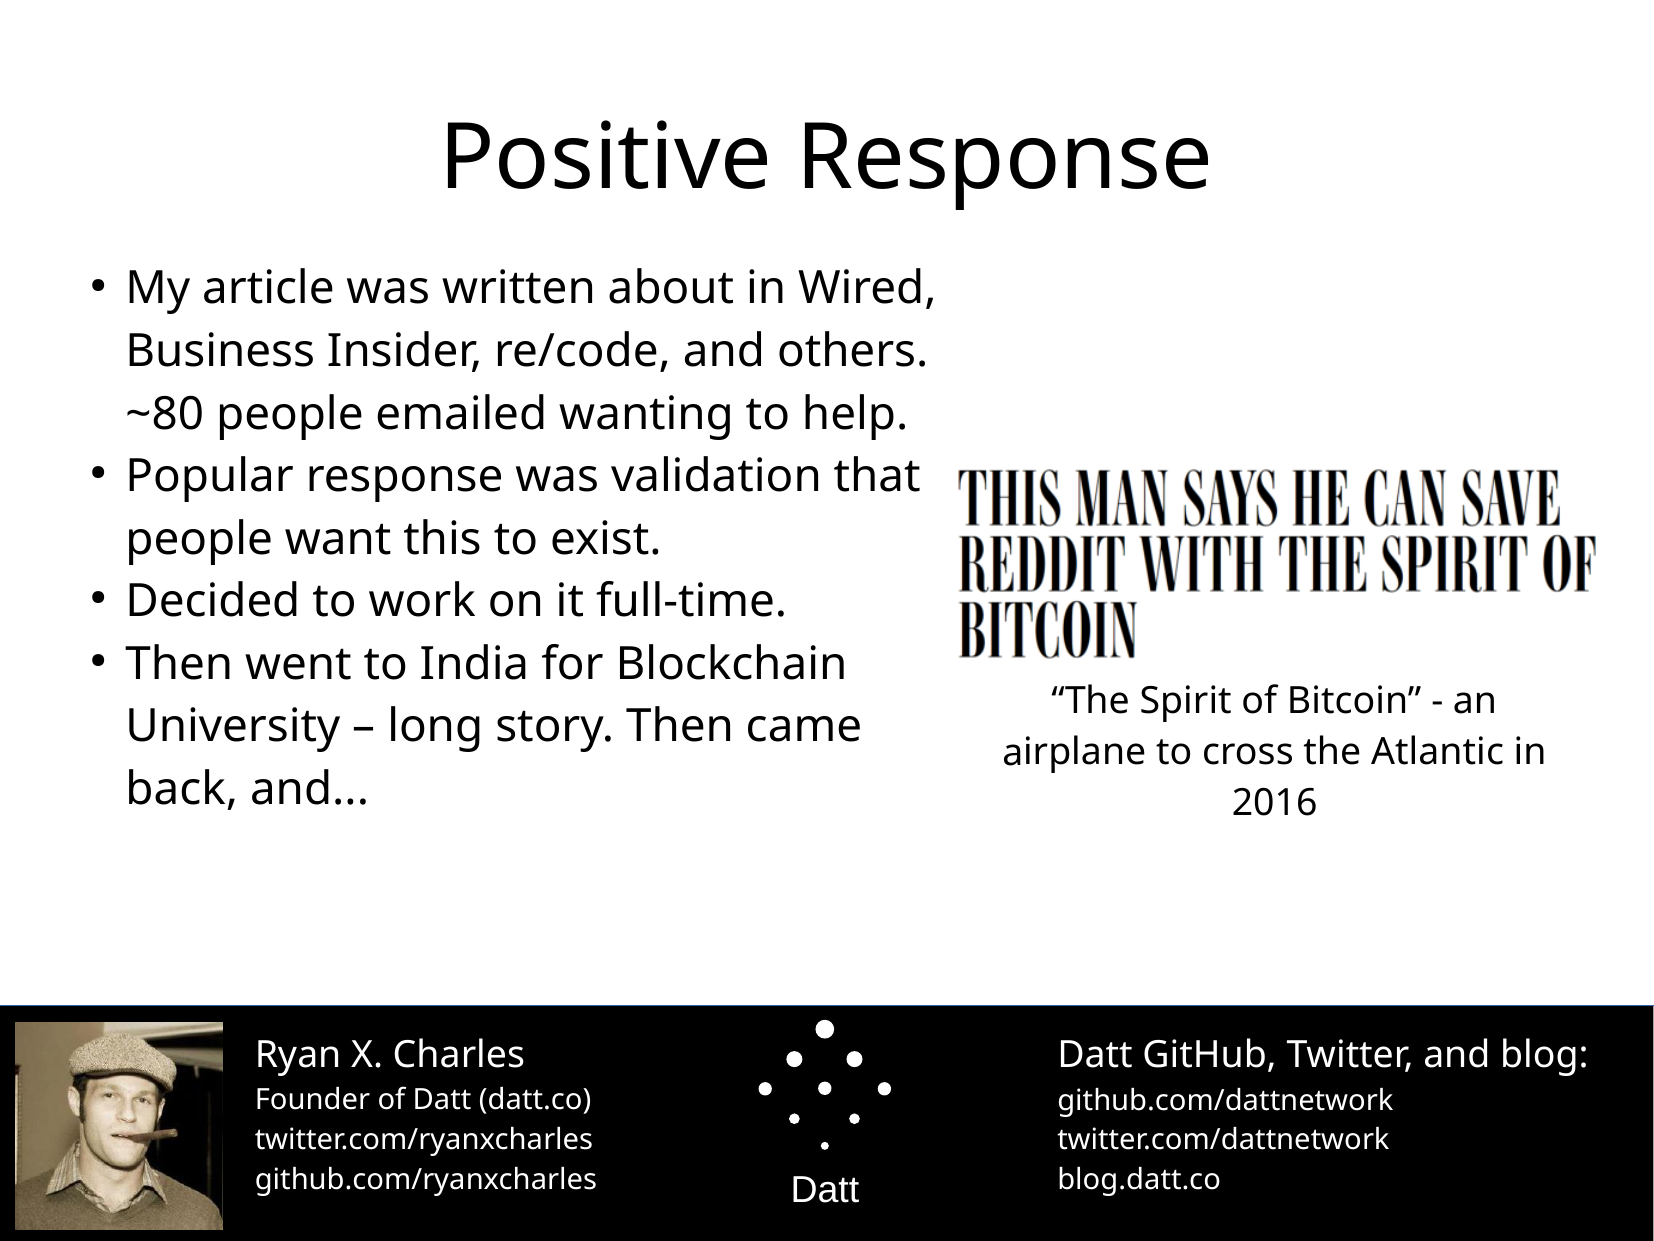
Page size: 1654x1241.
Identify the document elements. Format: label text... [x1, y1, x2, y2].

text_box [0, 1005, 1654, 1241]
picture [15, 1022, 223, 1231]
text_box “The Spirit of Bitcoin” - an airplane to cross the Atlantic in 2016 [974, 672, 1576, 916]
text_box Ryan X. Charles Founder of Datt (datt.co) twitter.com/ryanxcharles github.com/ryanxcharles [240, 1020, 976, 1241]
title Positive Response [82, 49, 1571, 257]
picture [757, 1017, 893, 1153]
text_box Datt [735, 1161, 916, 1241]
picture [943, 449, 1621, 691]
subtitle My article was written about in Wired, Business Insider, re/code, and others. ~80 people emailed wanting to help. Popular response was validation that people want this to exist. Decided to work on it full-time. Then went to India for Blockchain University – long story. Then came back, and... [90, 257, 976, 991]
text_box Datt GitHub, Twitter, and blog: github.com/dattnetwork twitter.com/dattnetwork blog.datt.co [1042, 1020, 1654, 1241]
